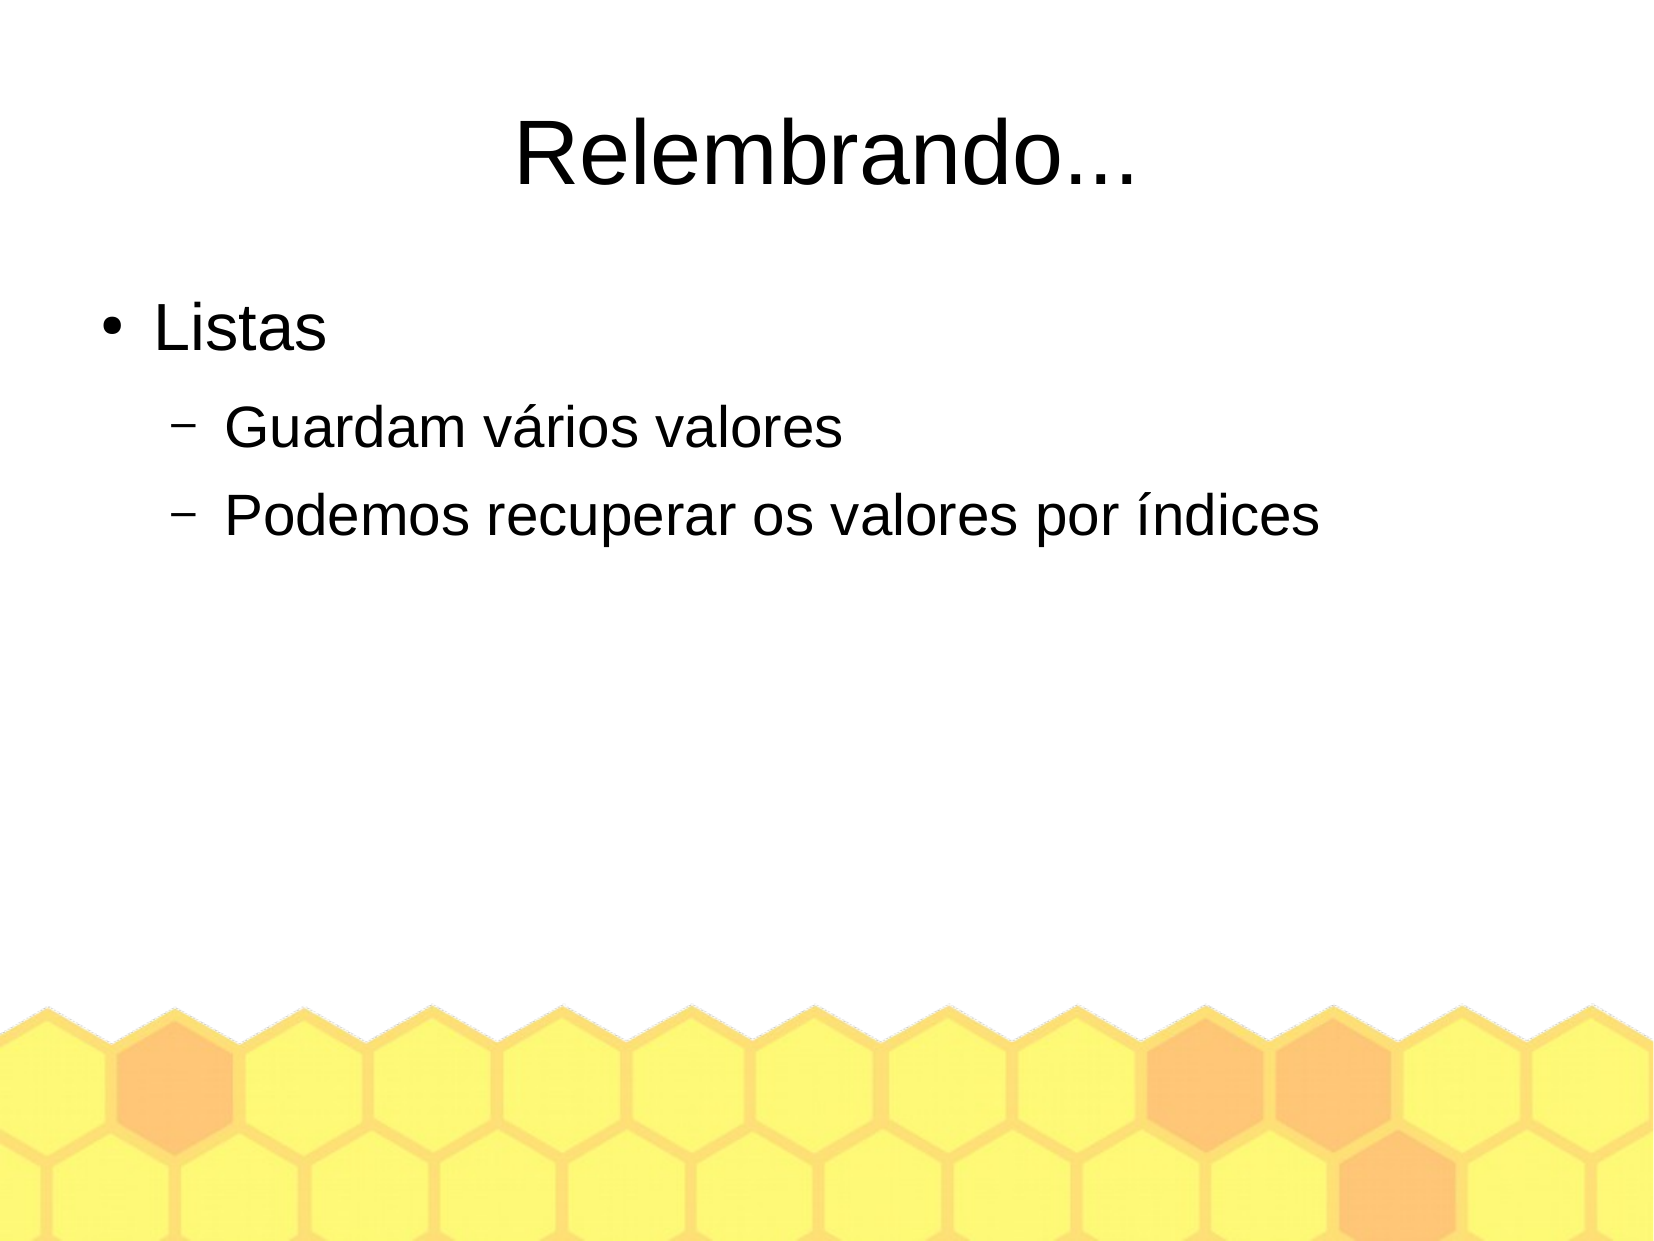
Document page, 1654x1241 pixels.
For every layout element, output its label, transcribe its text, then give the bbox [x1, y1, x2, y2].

picture [0, 1001, 1654, 1241]
list Listas Guardam vários valores Podemos recuperar os valores por índices [82, 290, 1571, 1010]
title Relembrando... [82, 49, 1571, 257]
